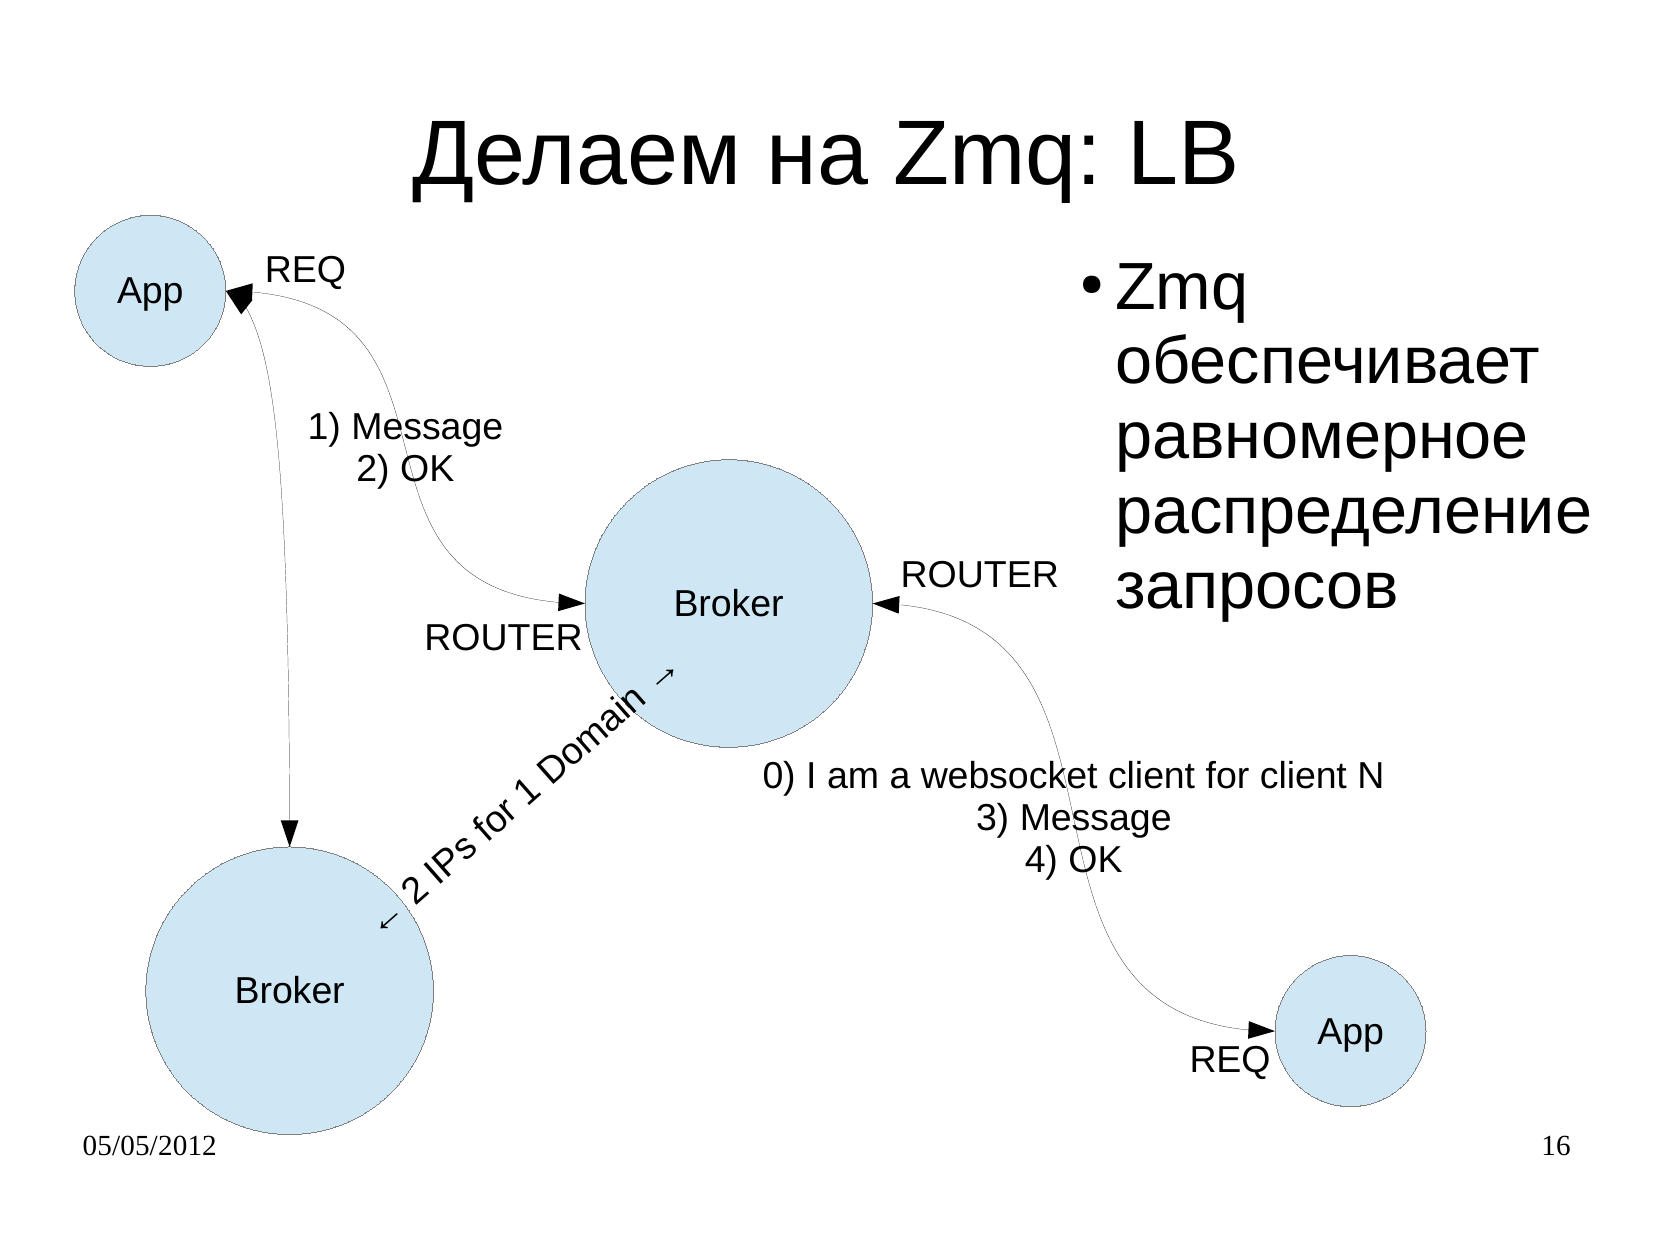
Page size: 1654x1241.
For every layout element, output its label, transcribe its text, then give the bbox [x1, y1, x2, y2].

title Делаем на Zmq: LB [82, 49, 1571, 257]
text_box ← 2 IPs for 1 Domain → [340, 588, 756, 966]
text_box REQ [250, 241, 377, 307]
text_box App [74, 215, 226, 367]
text_box ROUTER [885, 546, 1101, 612]
text_box Broker [145, 846, 434, 1135]
text_box Zmq обеспечивает равномерное распределение запросов [1065, 241, 1621, 631]
text_box REQ [1174, 1031, 1302, 1096]
text_box App [1275, 955, 1427, 1107]
text_box ROUTER [409, 608, 624, 674]
text_box Broker [585, 459, 873, 748]
